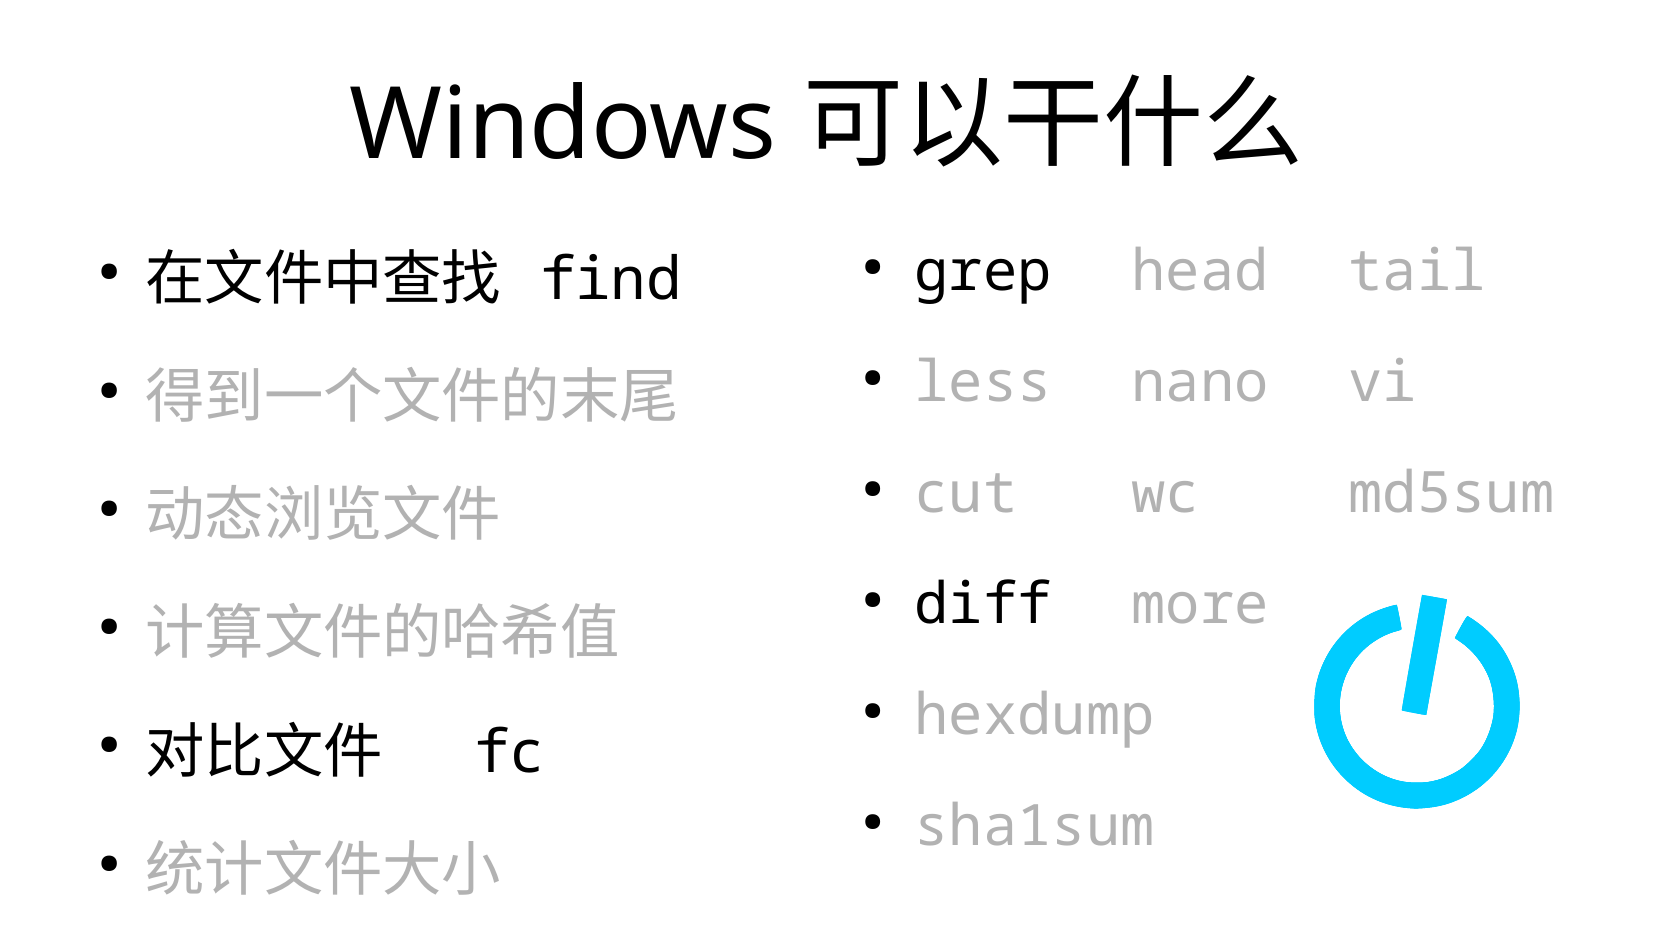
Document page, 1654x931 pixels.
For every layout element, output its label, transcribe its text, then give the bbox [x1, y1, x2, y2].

list 在文件中查找 find 得到一个文件的末尾 动态浏览文件 计算文件的哈希值 对比文件 fc 统计文件大小 [82, 217, 809, 910]
title Windows可以干什么 [82, 37, 1571, 193]
list grep head tail less nano vi cut wc md5sum diff more hexdump sha1sum [845, 217, 1572, 863]
